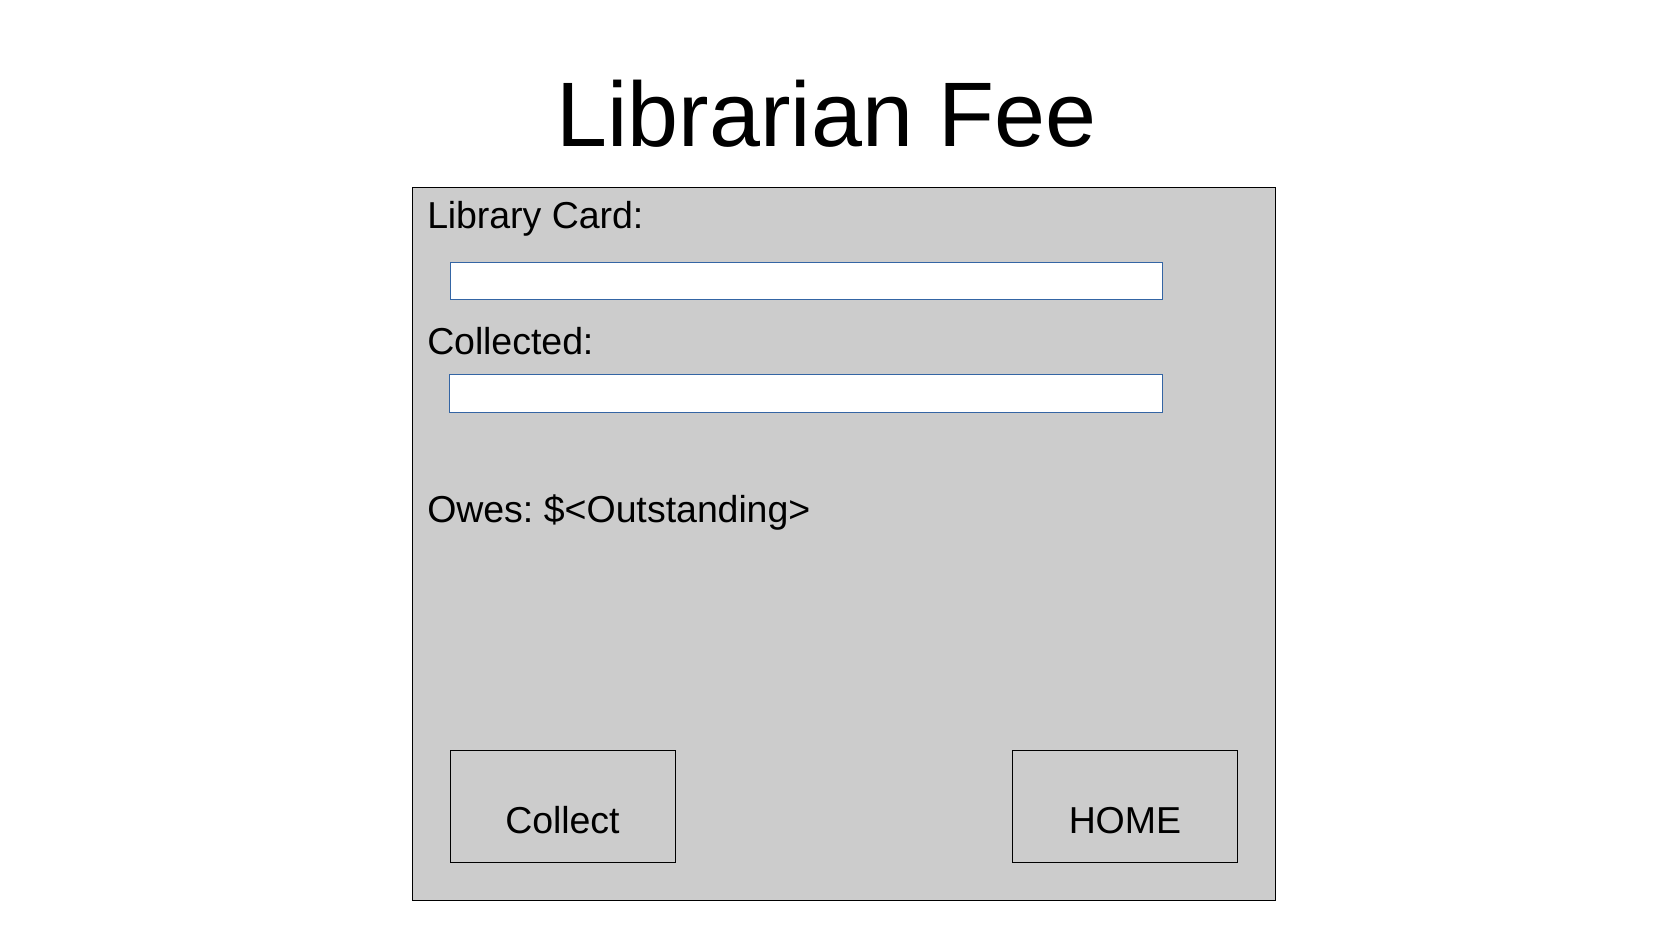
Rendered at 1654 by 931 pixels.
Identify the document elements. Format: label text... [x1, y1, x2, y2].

text_box [450, 262, 1163, 300]
text_box HOME [1012, 750, 1238, 863]
text_box Collect [450, 750, 676, 863]
title Librarian Fee [82, 37, 1571, 193]
text_box [449, 374, 1163, 413]
text_box Library Card: Collected: Owes: $<Outstanding> [412, 187, 1276, 901]
